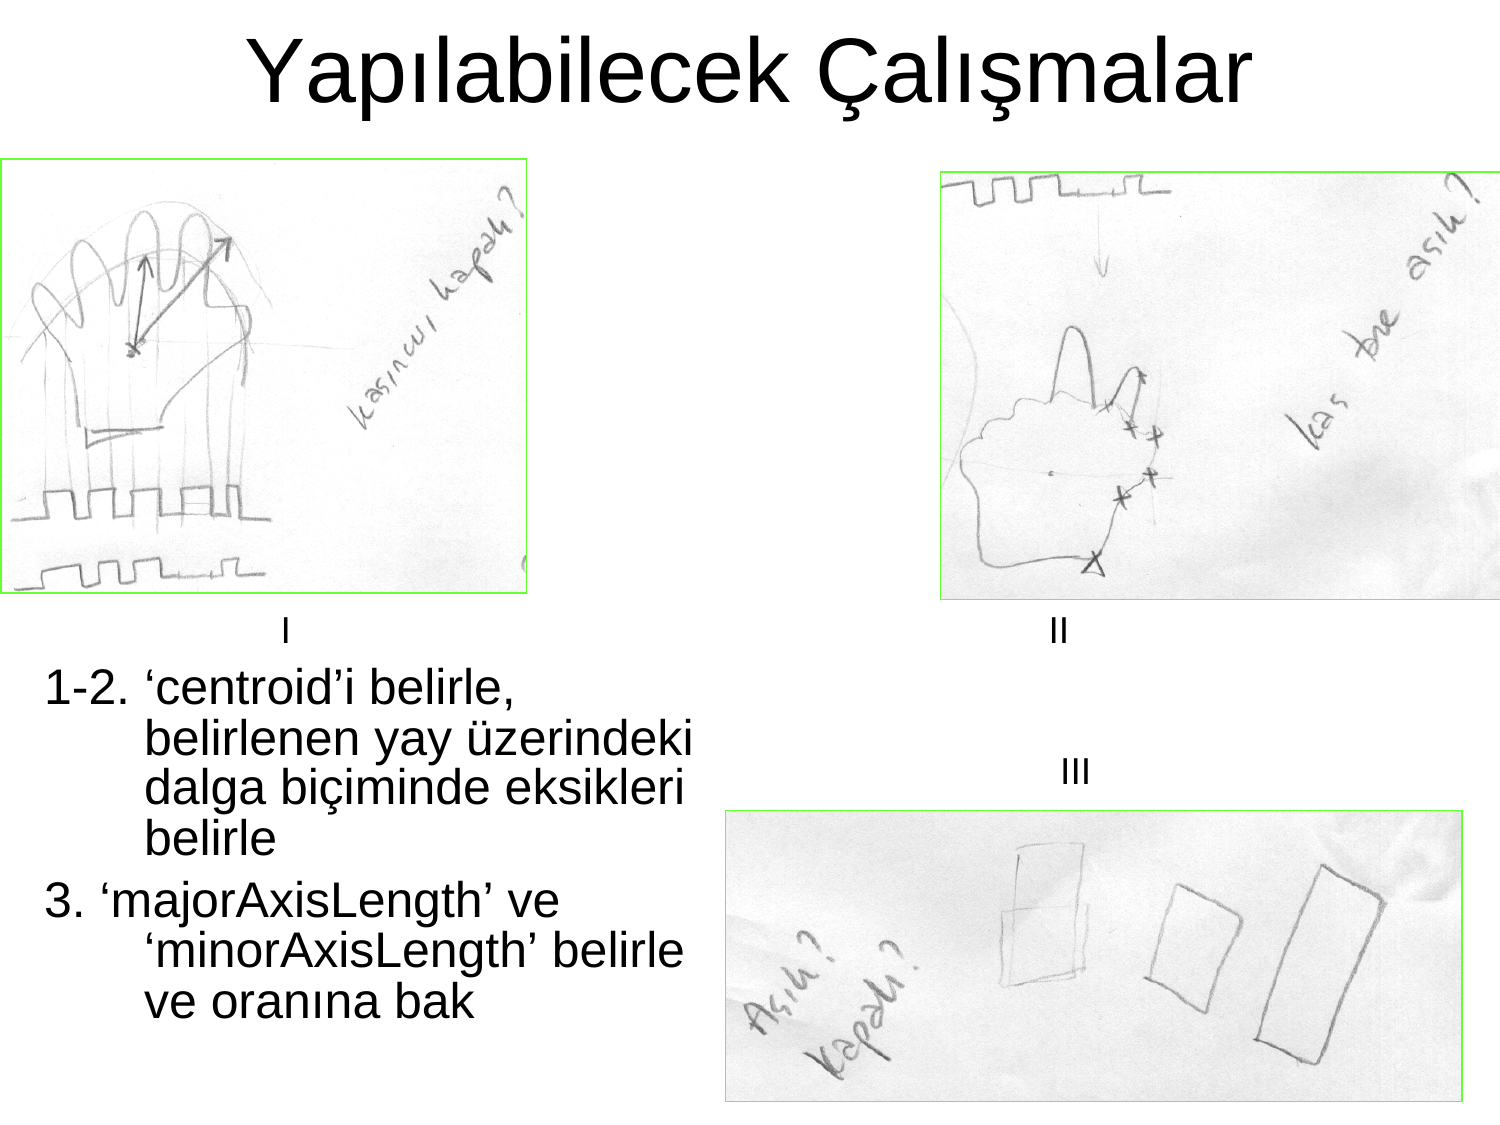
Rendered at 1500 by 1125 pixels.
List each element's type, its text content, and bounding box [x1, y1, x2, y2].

picture [726, 811, 1462, 1101]
picture [1, 159, 526, 593]
list 1-2. ‘centroid’i belirle, belirlenen yay üzerindeki dalga biçiminde eksikleri belirle 3. ‘majorAxisLength’ ve ‘minorAxisLength’ belirle ve oranına bak [29, 656, 715, 1094]
text_box II [1033, 597, 1085, 659]
text_box I [265, 597, 307, 656]
picture [941, 172, 1500, 599]
title Yapılabilecek Çalışmalar [75, 7, 1426, 135]
text_box III [1045, 739, 1107, 801]
